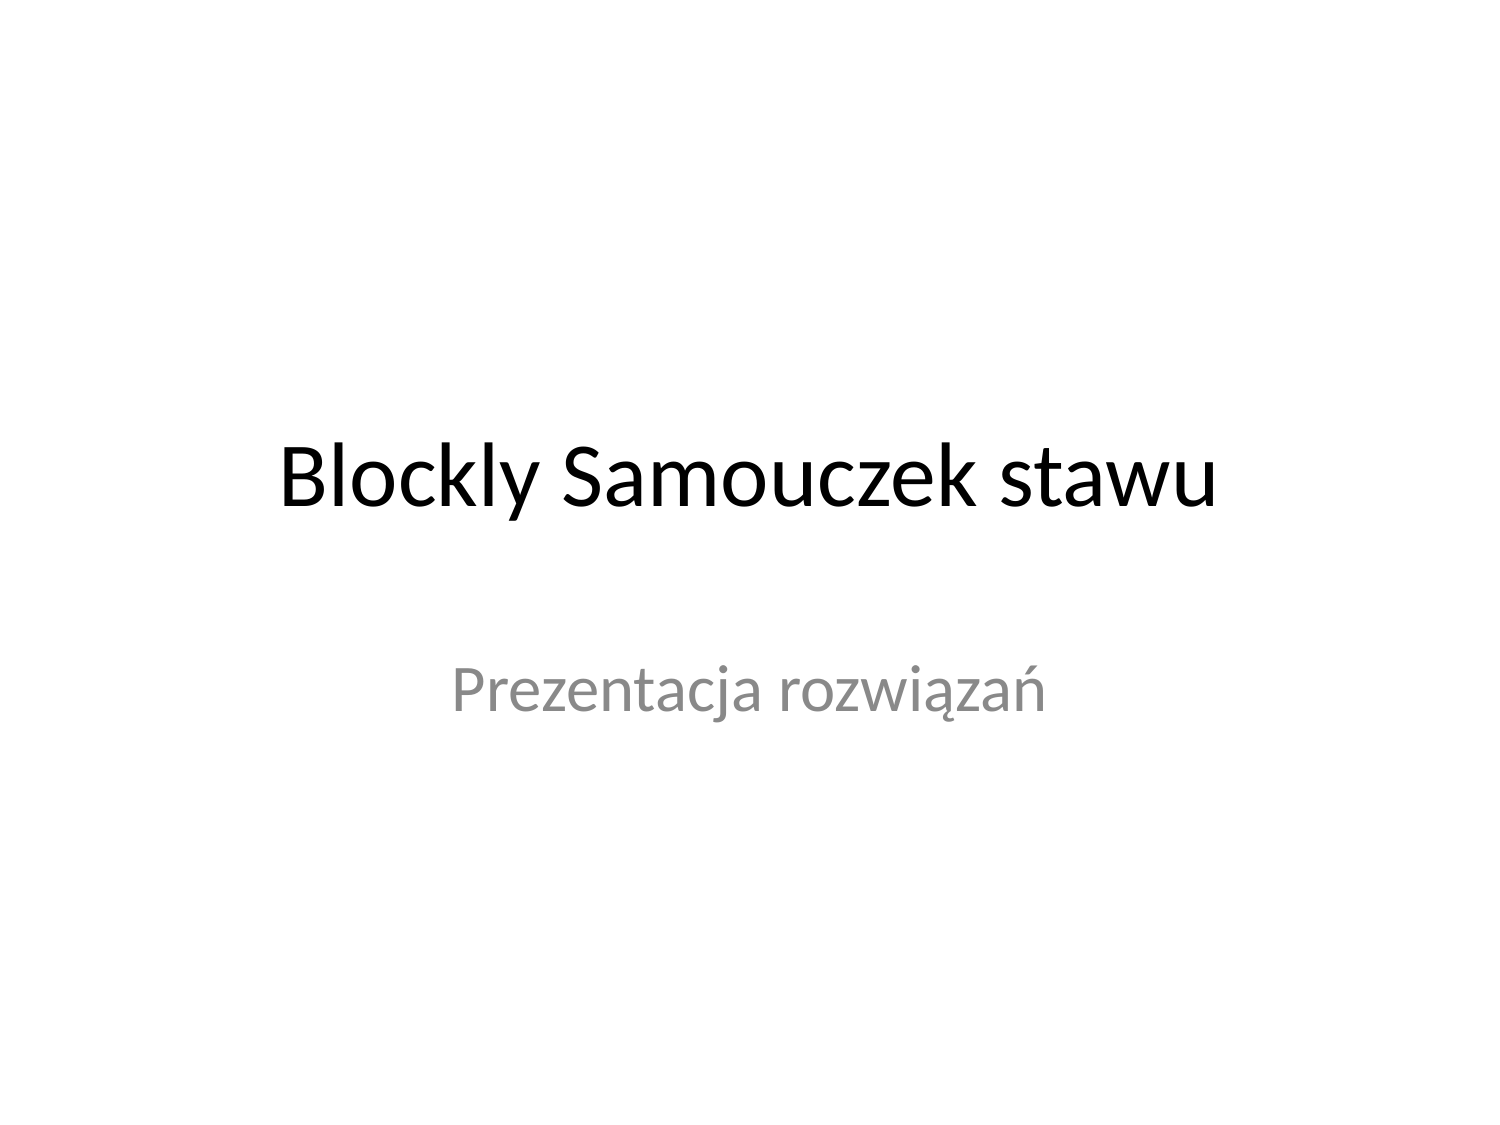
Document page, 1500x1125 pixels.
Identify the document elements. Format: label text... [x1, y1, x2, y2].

subtitle Prezentacja rozwiązań [225, 637, 1276, 925]
title Blockly Samouczek stawu [112, 349, 1388, 591]
